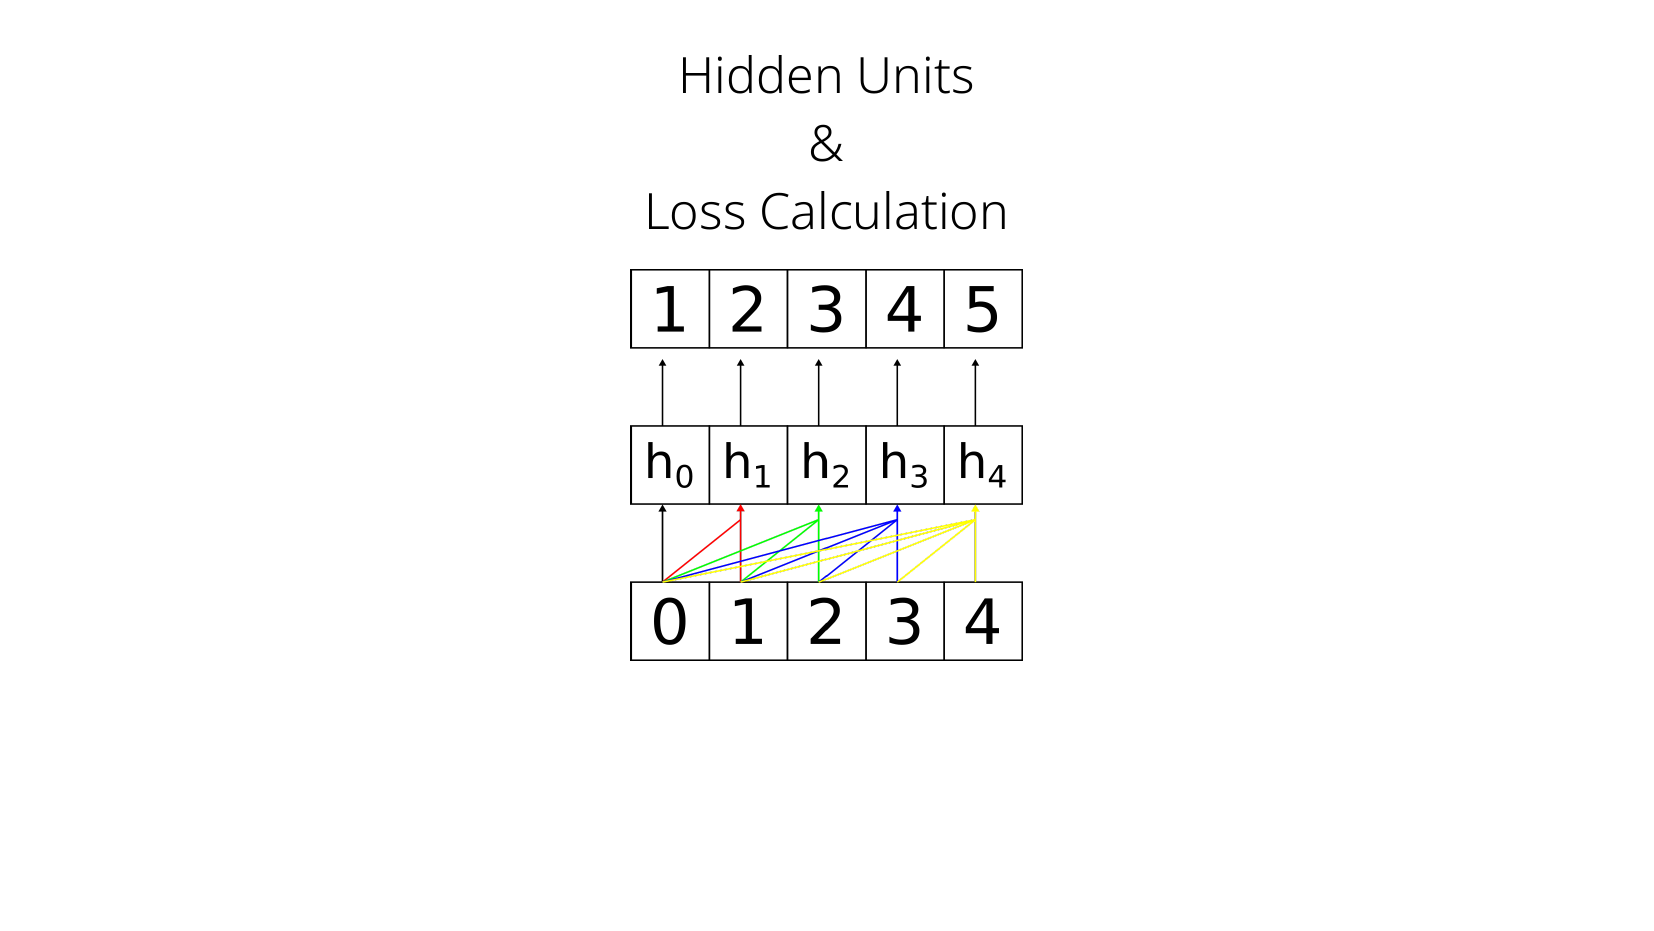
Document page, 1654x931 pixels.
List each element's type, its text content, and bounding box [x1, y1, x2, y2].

text_box Hidden Units & Loss Calculation [526, 39, 1127, 226]
picture [630, 269, 1023, 662]
